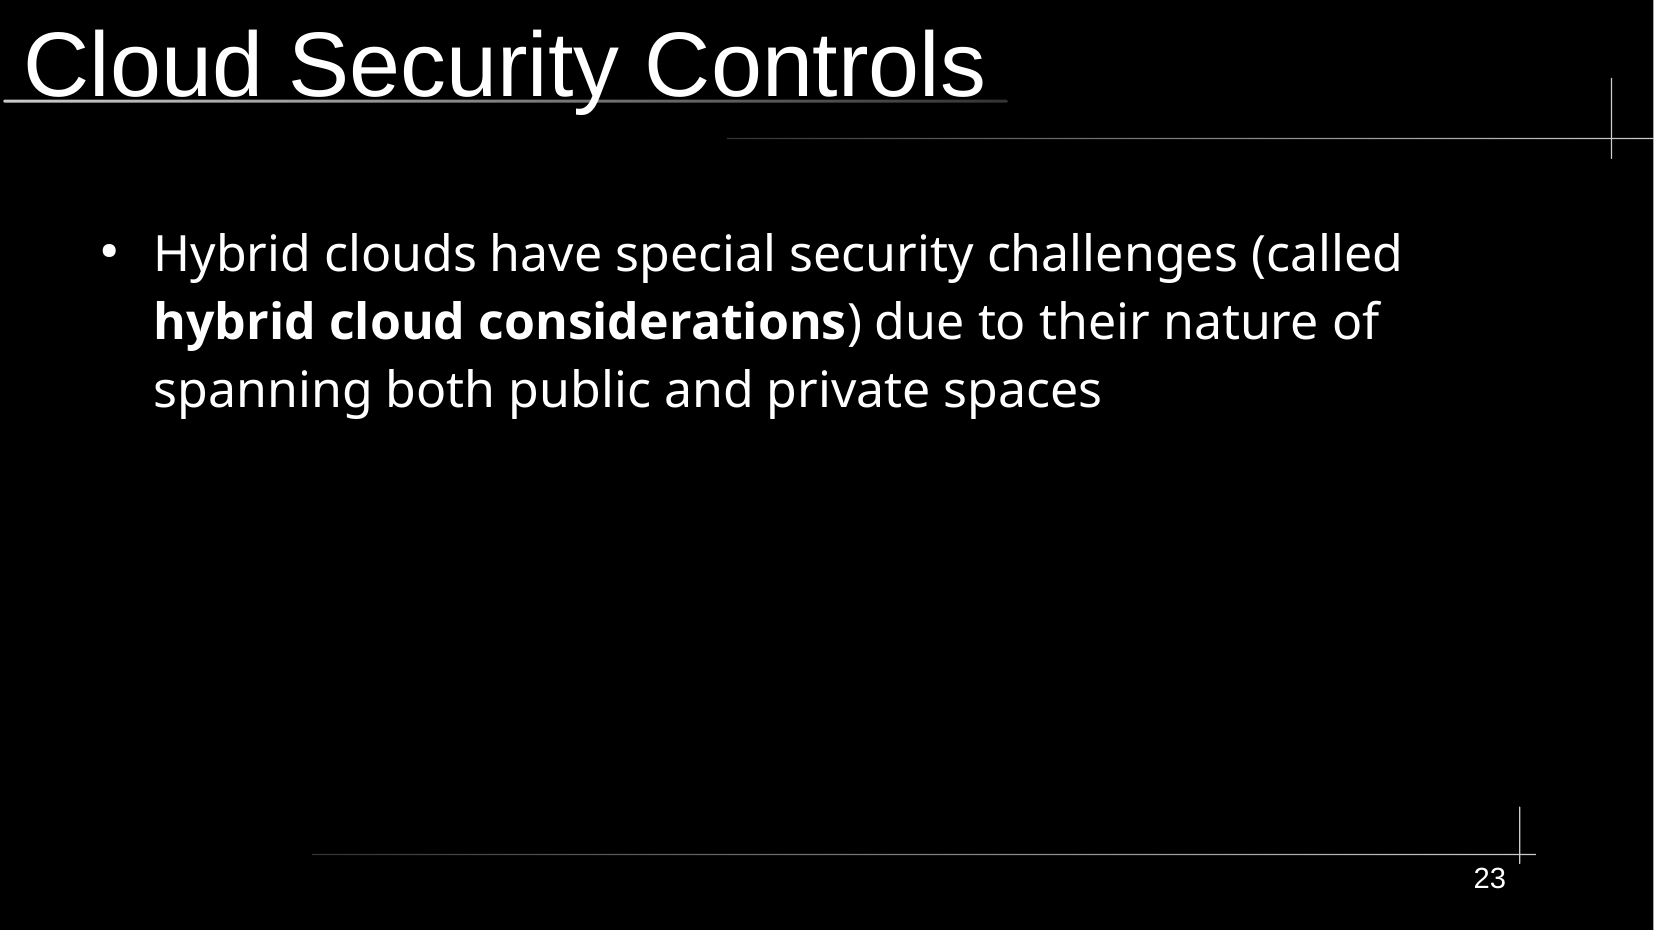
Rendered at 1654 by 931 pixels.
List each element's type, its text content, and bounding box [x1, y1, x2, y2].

title Cloud Security Controls [23, 11, 1589, 119]
list Hybrid clouds have special security challenges (called hybrid cloud considerations) due to their nature of spanning both public and private spaces [82, 217, 1571, 758]
